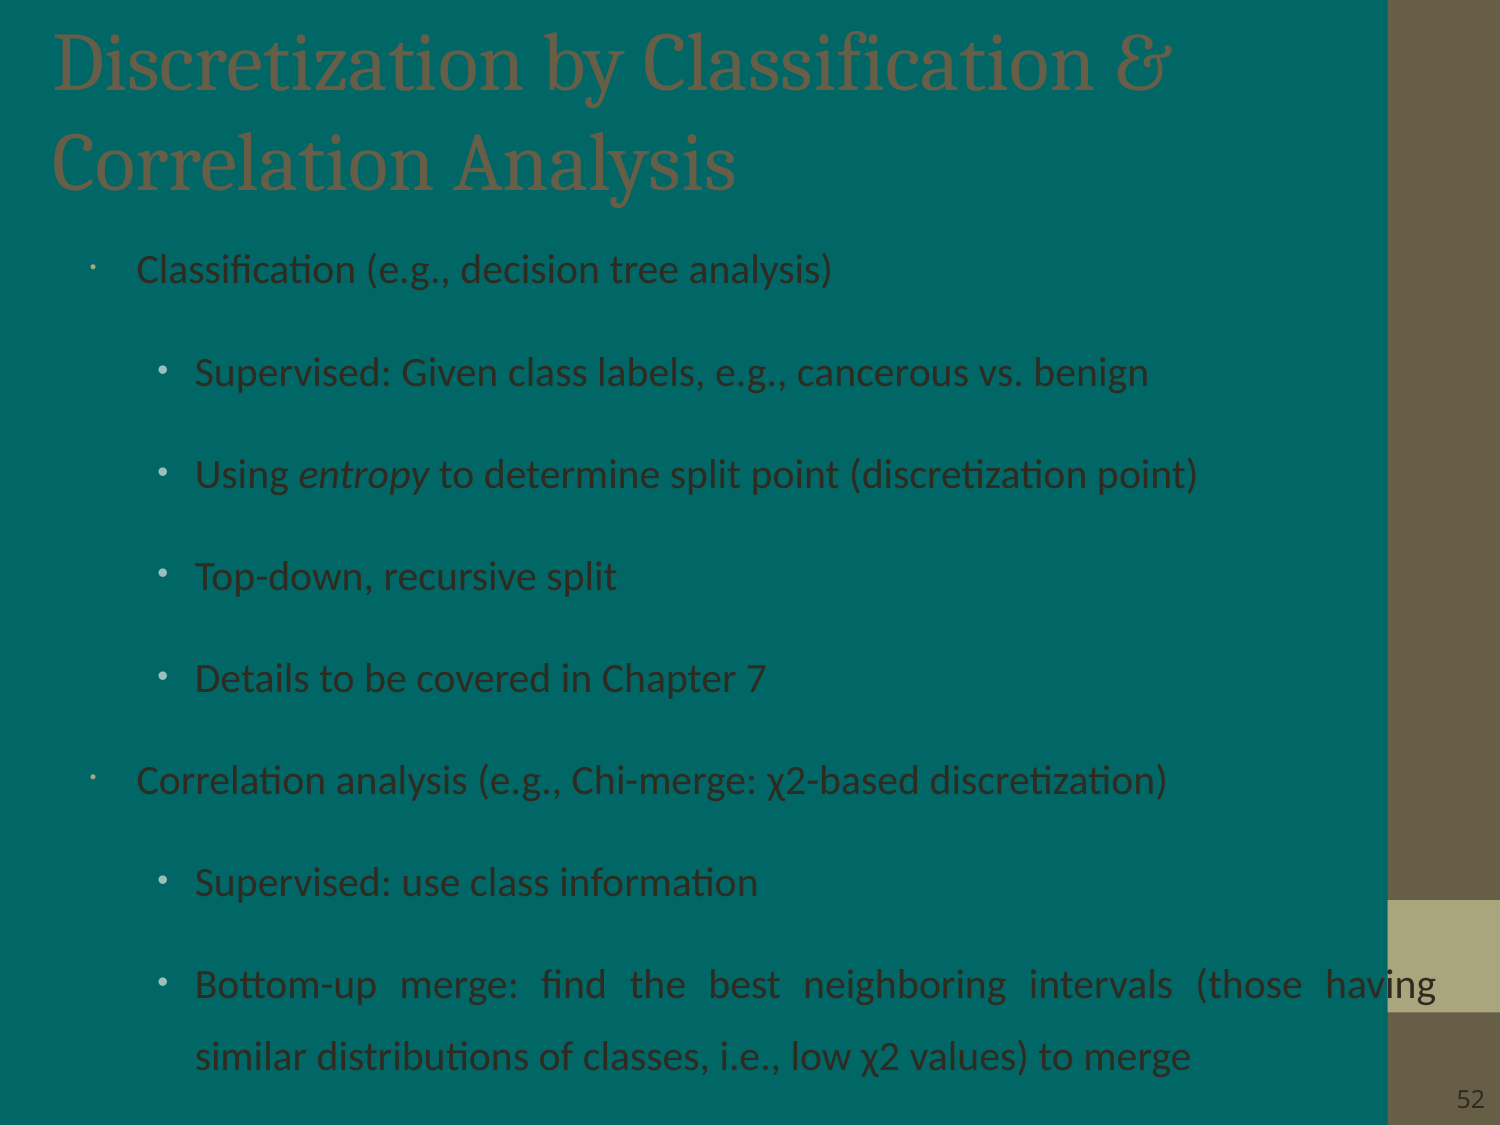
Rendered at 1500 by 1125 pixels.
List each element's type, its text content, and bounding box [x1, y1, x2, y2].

text_box <number> [1187, 1062, 1500, 1125]
title Discretization by Classification & Correlation Analysis [37, 0, 1446, 200]
list Classification (e.g., decision tree analysis) Supervised: Given class labels, e.g., cancerous vs. benign Using entropy to determine split point (discretization point) Top-down, recursive split Details to be covered in Chapter 7 Correlation analysis (e.g., Chi-merge: χ2-based discretization) Supervised: use class information Bottom-up merge: find the best neighboring intervals (those having similar distributions of classes, i.e., low χ2 values) to merge Merge performed recursively, until a predefined stopping condition [75, 212, 1453, 1063]
